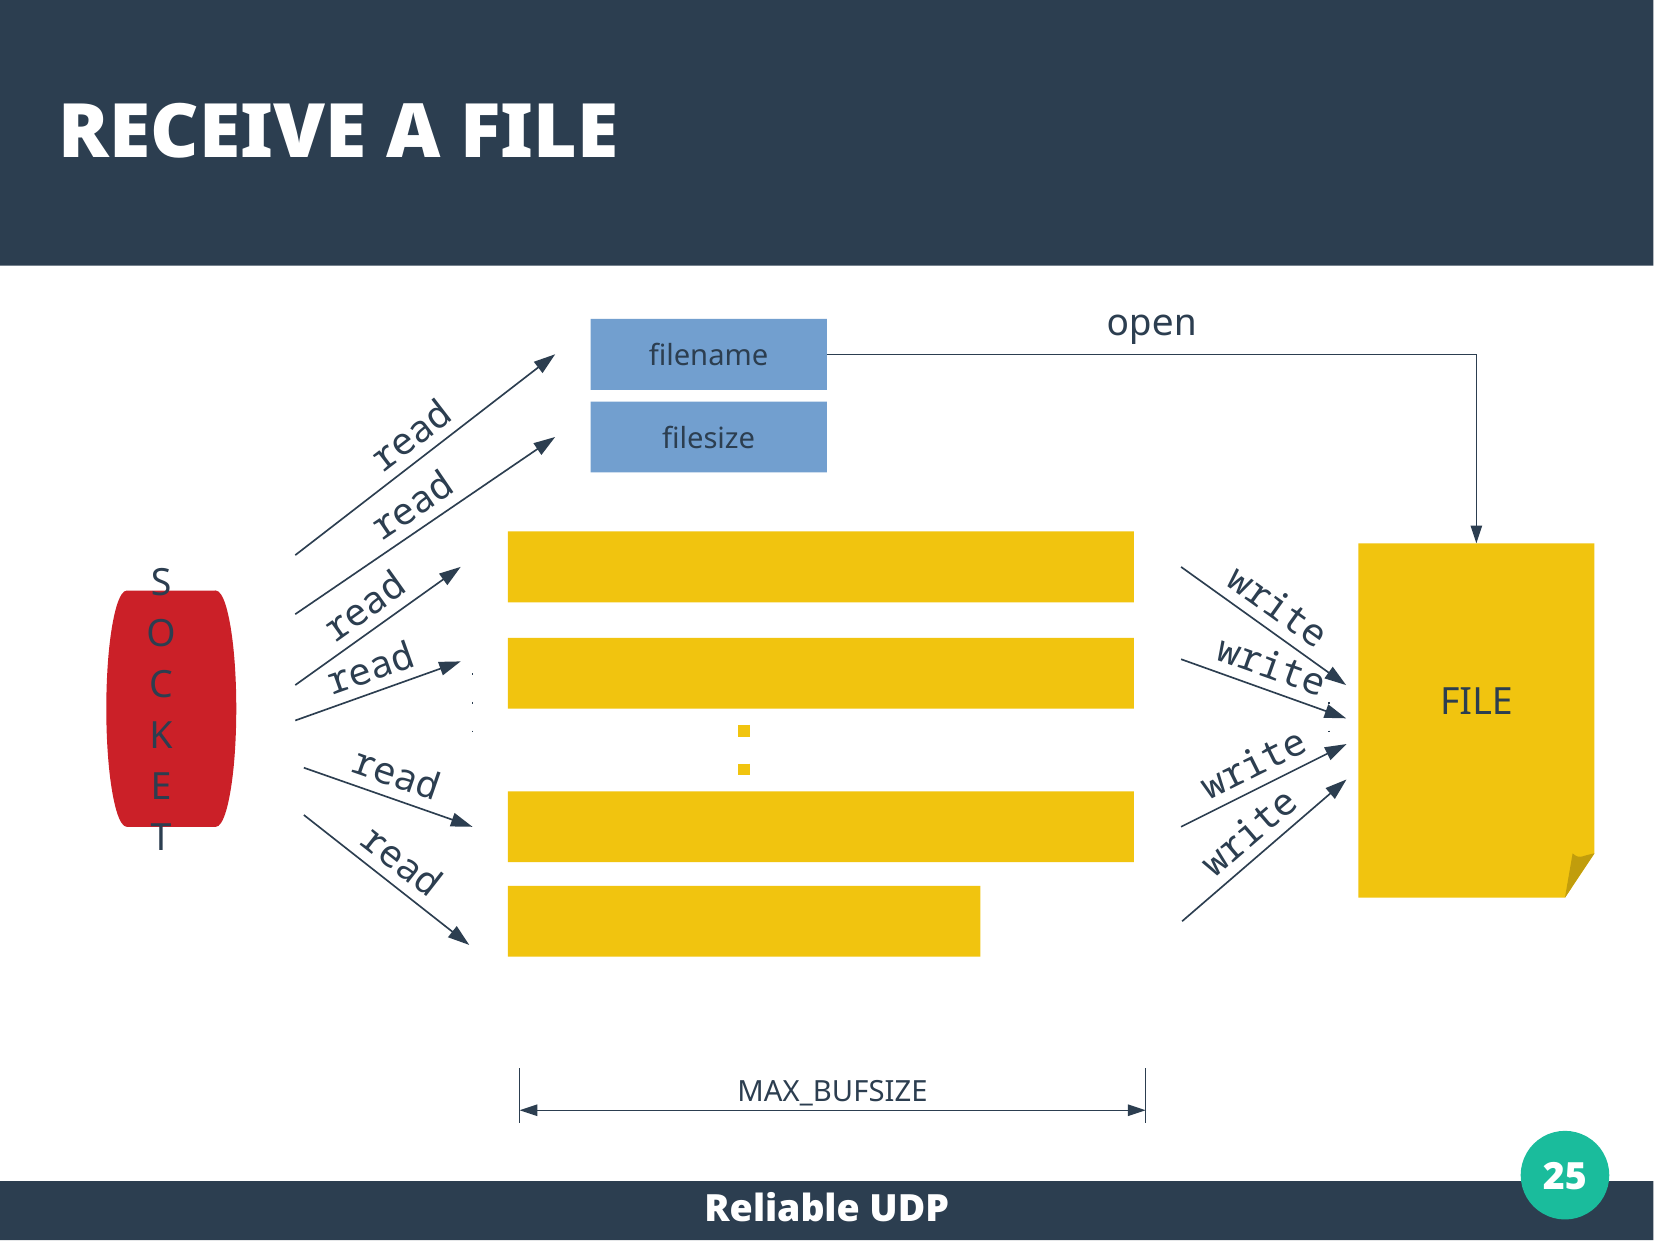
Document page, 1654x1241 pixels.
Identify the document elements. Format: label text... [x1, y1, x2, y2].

text_box [507, 637, 1134, 709]
text_box [507, 531, 1134, 603]
text_box filename [590, 318, 827, 390]
text_box S O C K E T [106, 590, 237, 827]
text_box [507, 885, 981, 957]
text_box FILE [1358, 543, 1595, 898]
text_box [507, 791, 1134, 863]
text_box filesize [590, 401, 827, 473]
title RECEIVE A FILE [59, 49, 1595, 207]
